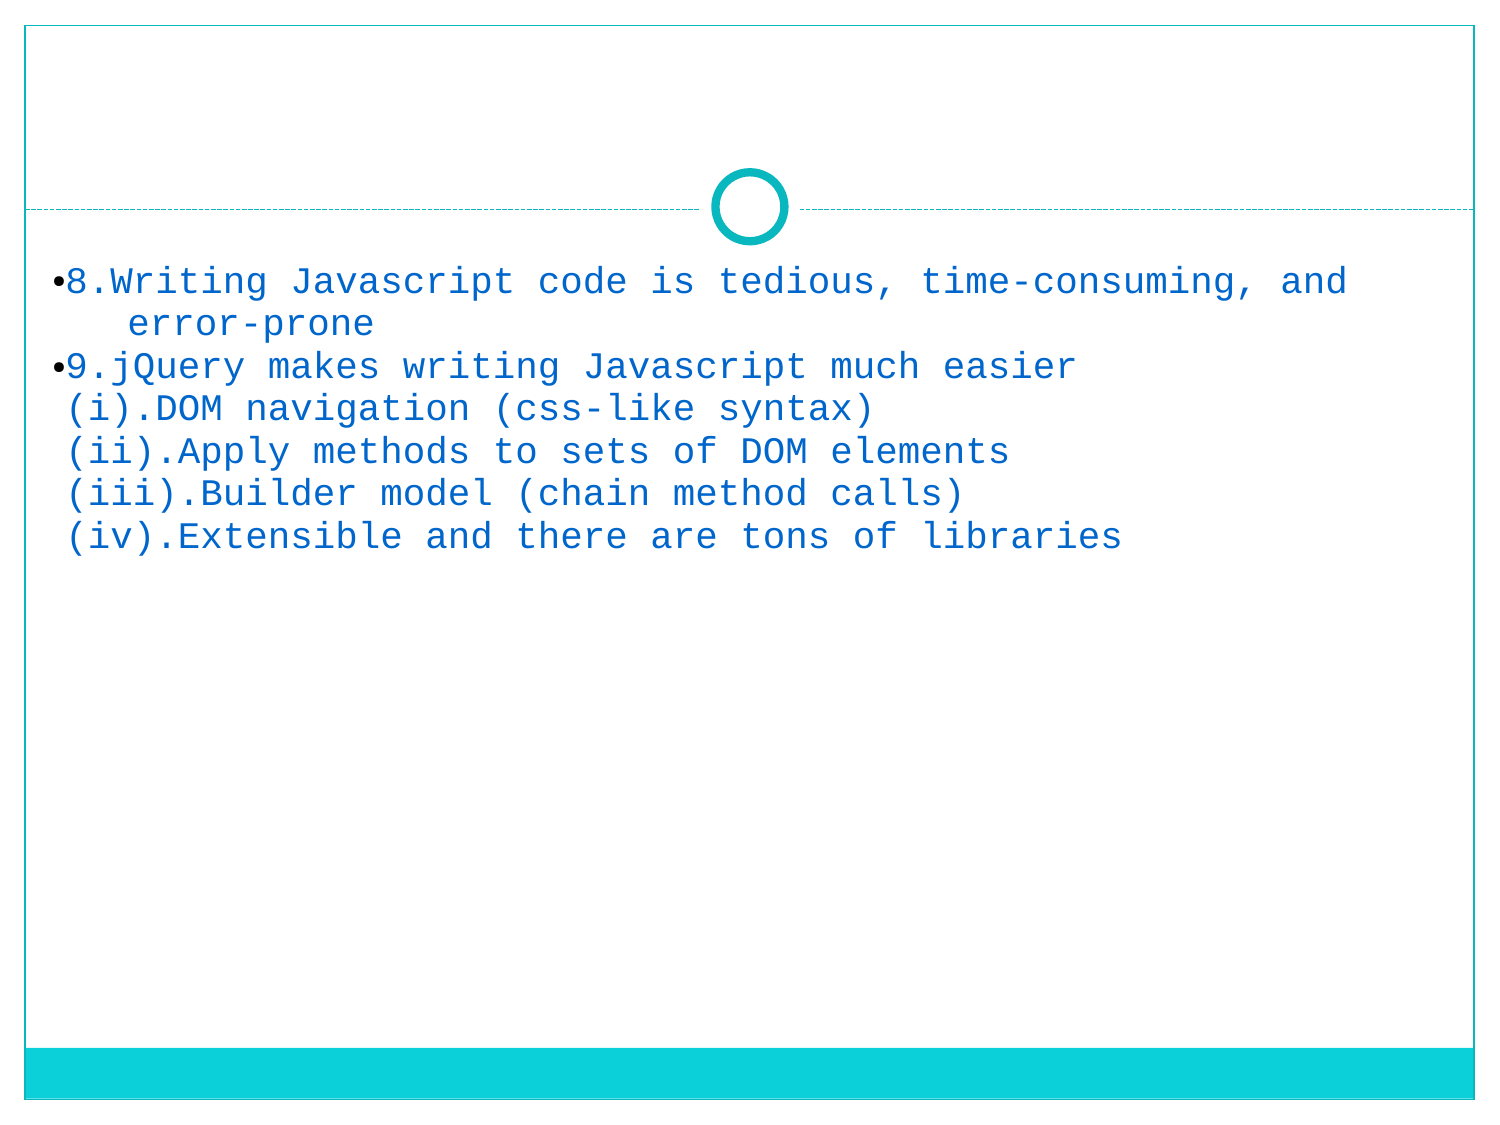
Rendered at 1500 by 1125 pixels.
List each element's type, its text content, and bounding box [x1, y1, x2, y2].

text_box 8.Writing Javascript code is tedious, time-consuming, and error-prone 9.jQuery makes writing Javascript much easier (i).DOM navigation (css-like syntax) (ii).Apply methods to sets of DOM elements (iii).Builder model (chain method calls) (iv).Extensible and there are tons of libraries [37, 254, 1426, 588]
